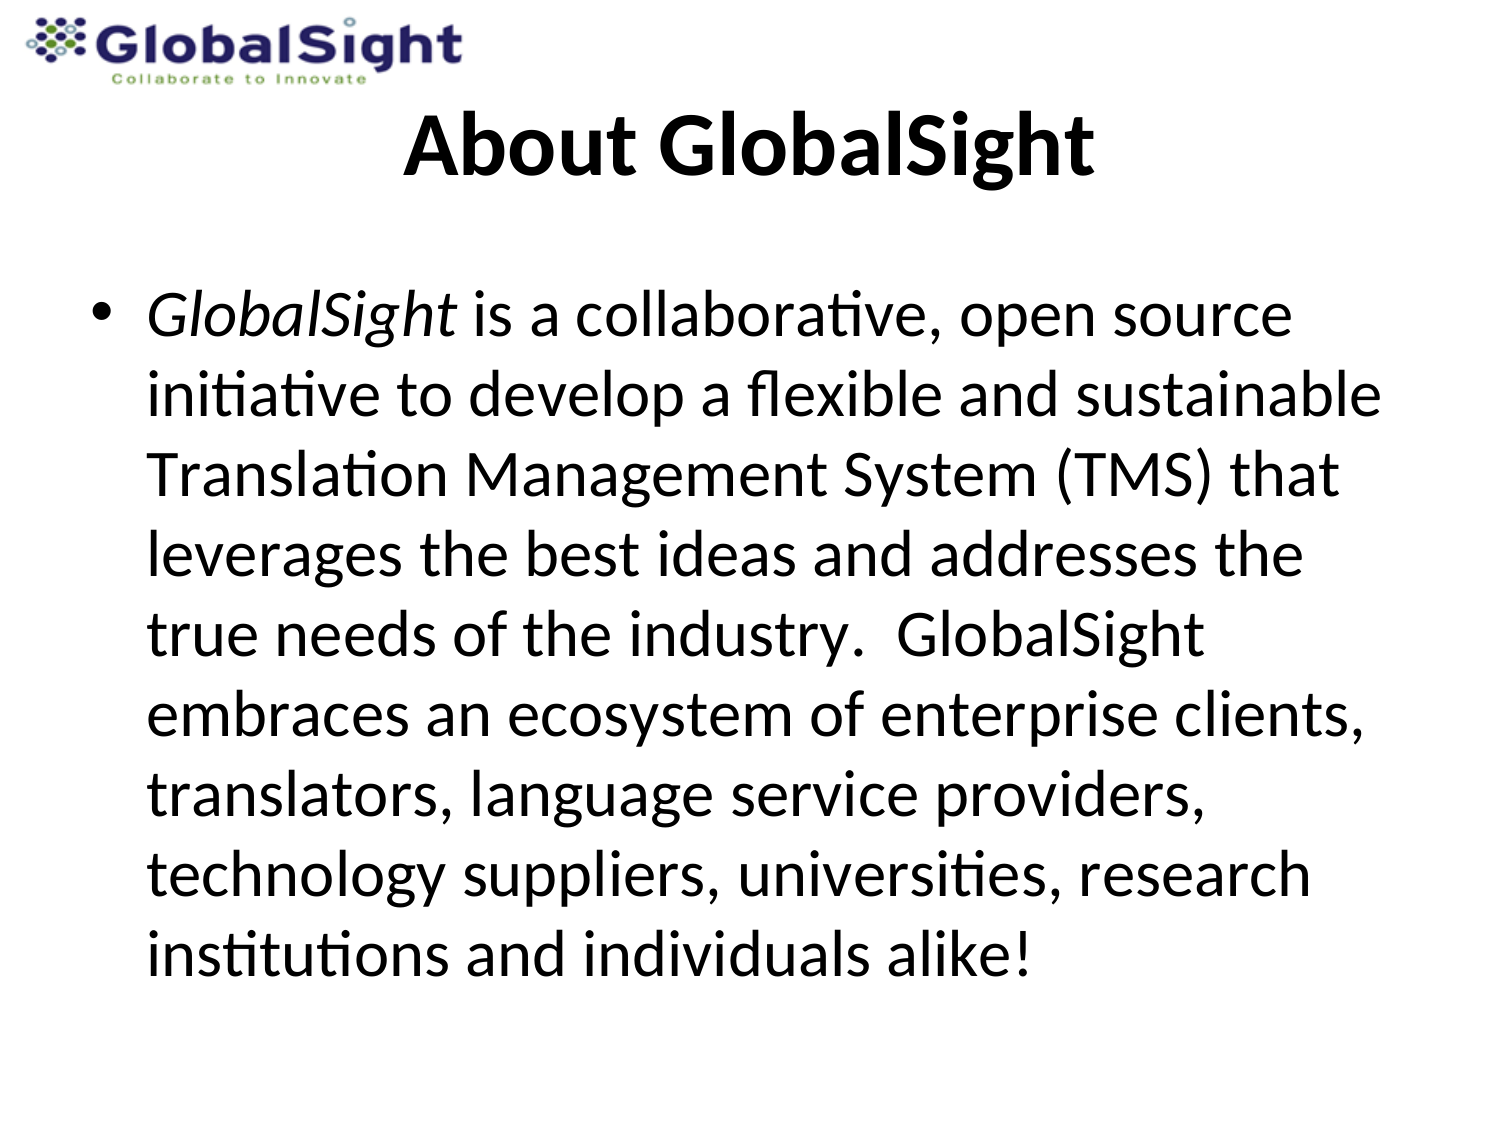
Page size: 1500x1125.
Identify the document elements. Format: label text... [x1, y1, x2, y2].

title About GlobalSight [75, 45, 1426, 233]
list GlobalSight is a collaborative, open source initiative to develop a flexible and sustainable Translation Management System (TMS) that leverages the best ideas and addresses the true needs of the industry. GlobalSight embraces an ecosystem of enterprise clients, translators, language service providers, technology suppliers, universities, research institutions and individuals alike! [75, 262, 1426, 1006]
picture [0, 0, 482, 104]
